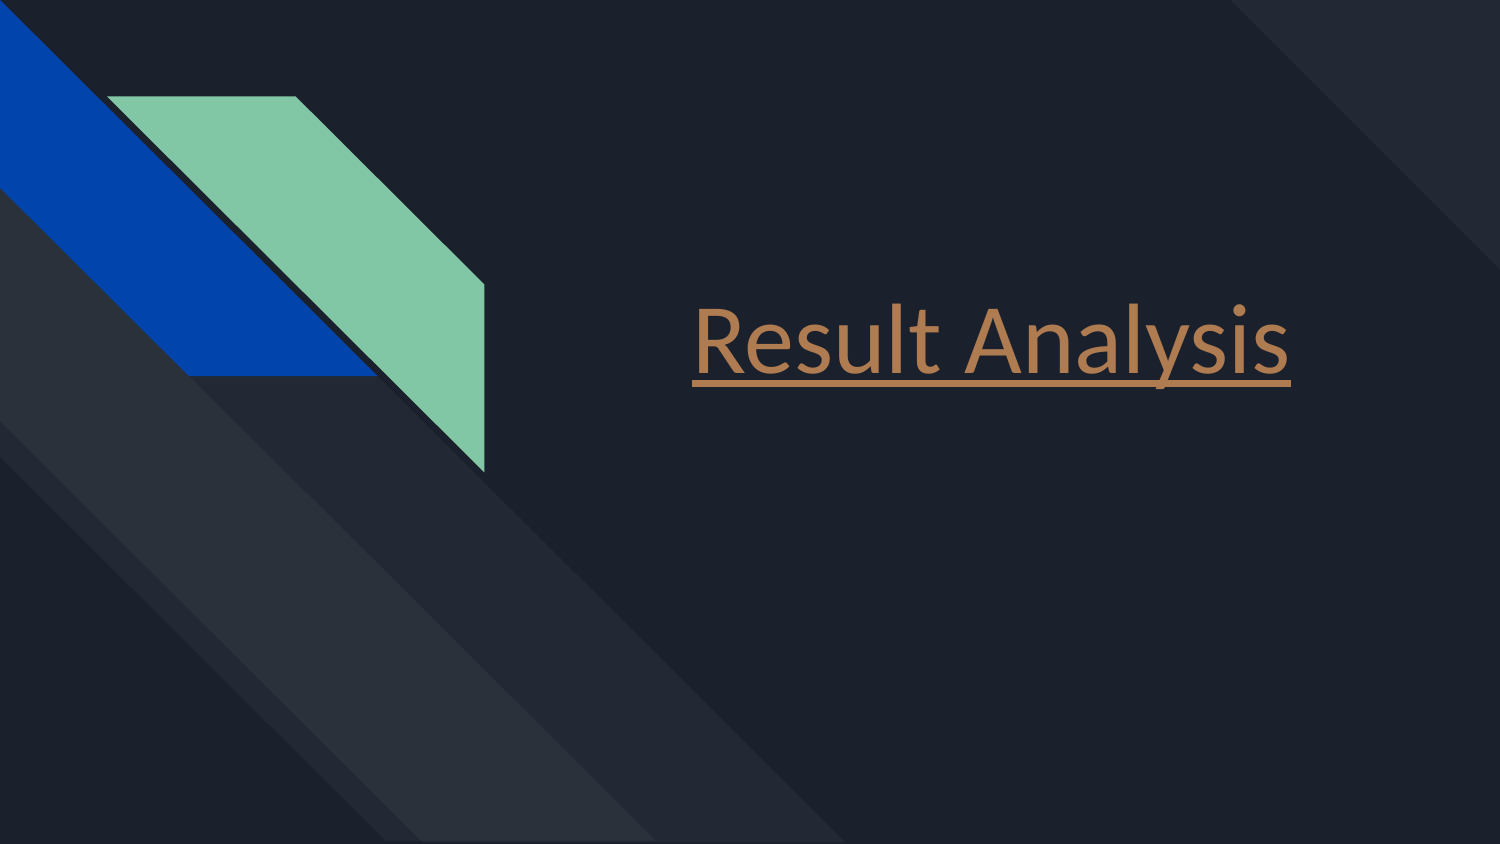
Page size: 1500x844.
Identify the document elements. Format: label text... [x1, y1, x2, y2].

title Result Analysis [580, 258, 1404, 518]
